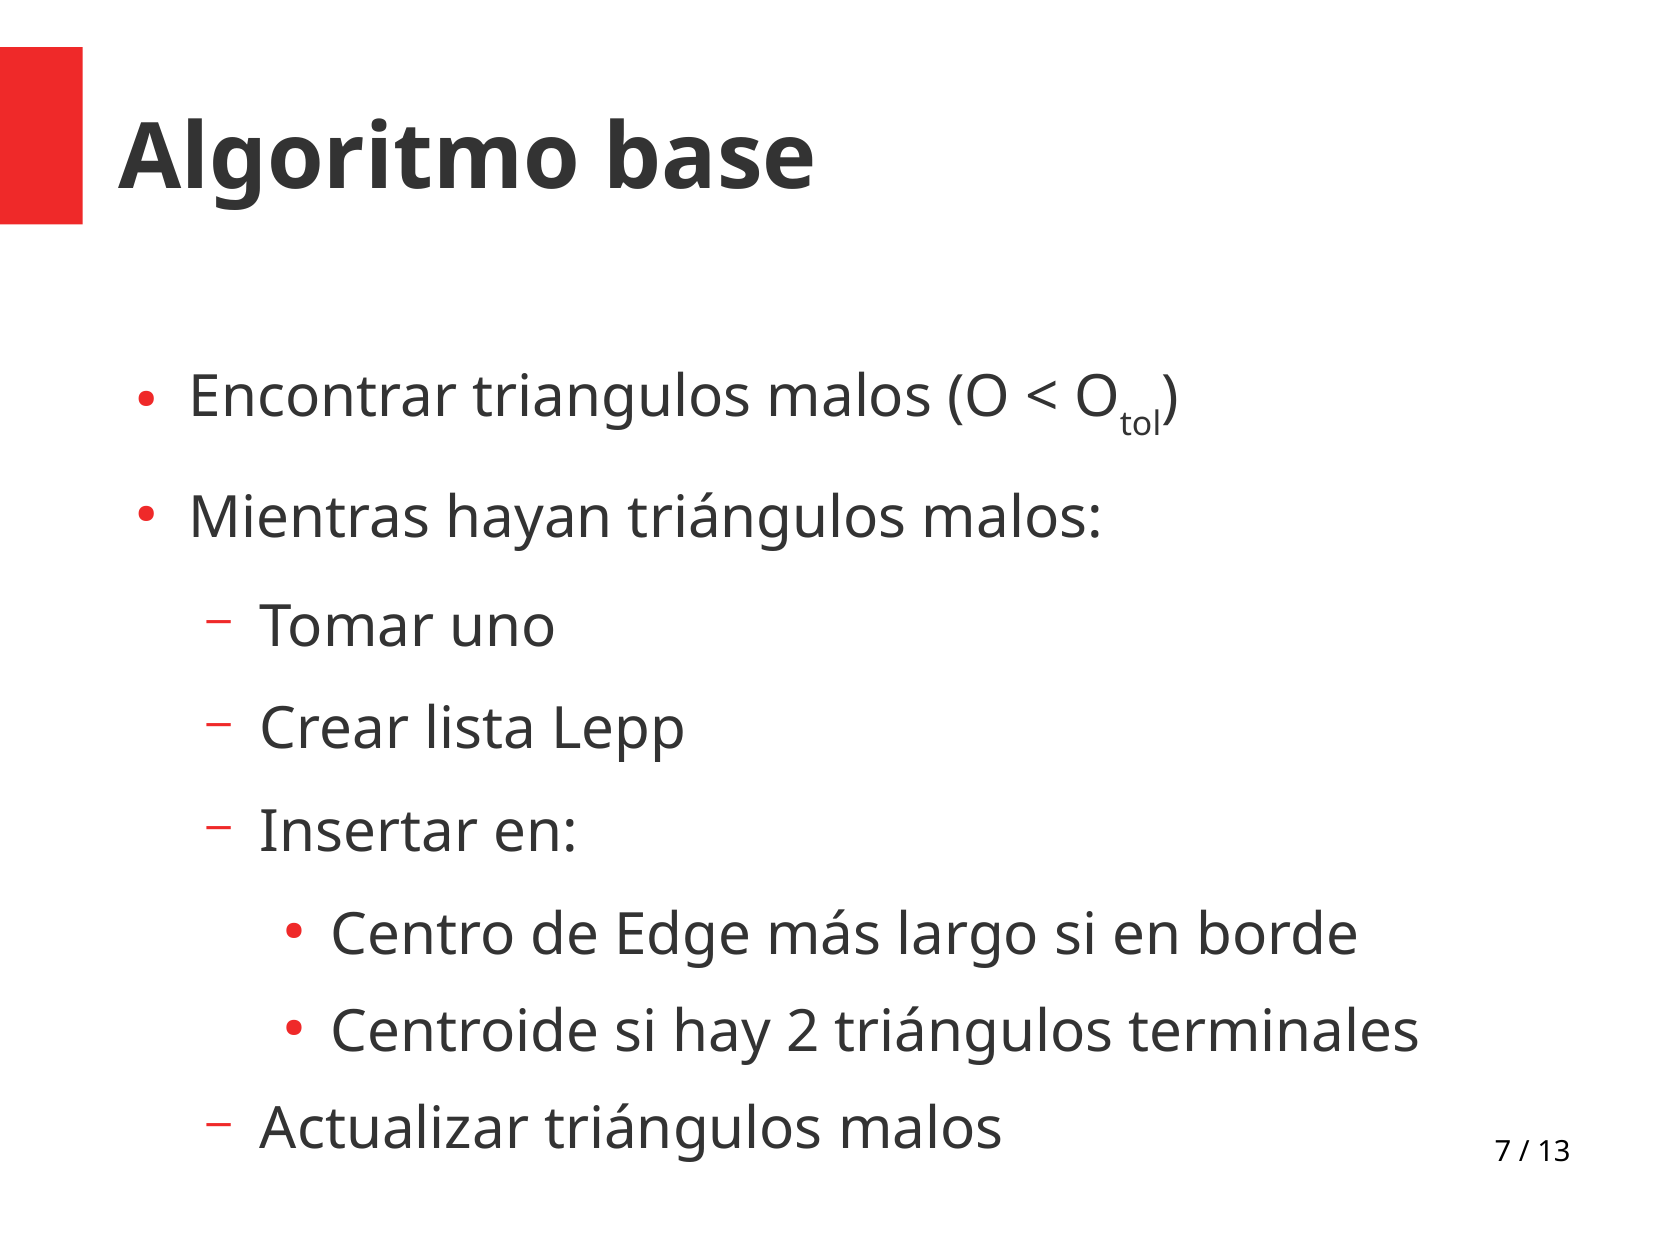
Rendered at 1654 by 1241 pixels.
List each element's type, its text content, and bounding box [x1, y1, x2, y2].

list Encontrar triangulos malos (O < Otol) Mientras hayan triángulos malos: Tomar uno Crear lista Lepp Insertar en: Centro de Edge más largo si en borde Centroide si hay 2 triángulos terminales Actualizar triángulos malos [118, 354, 1536, 1074]
title Algoritmo base [118, 49, 1571, 257]
